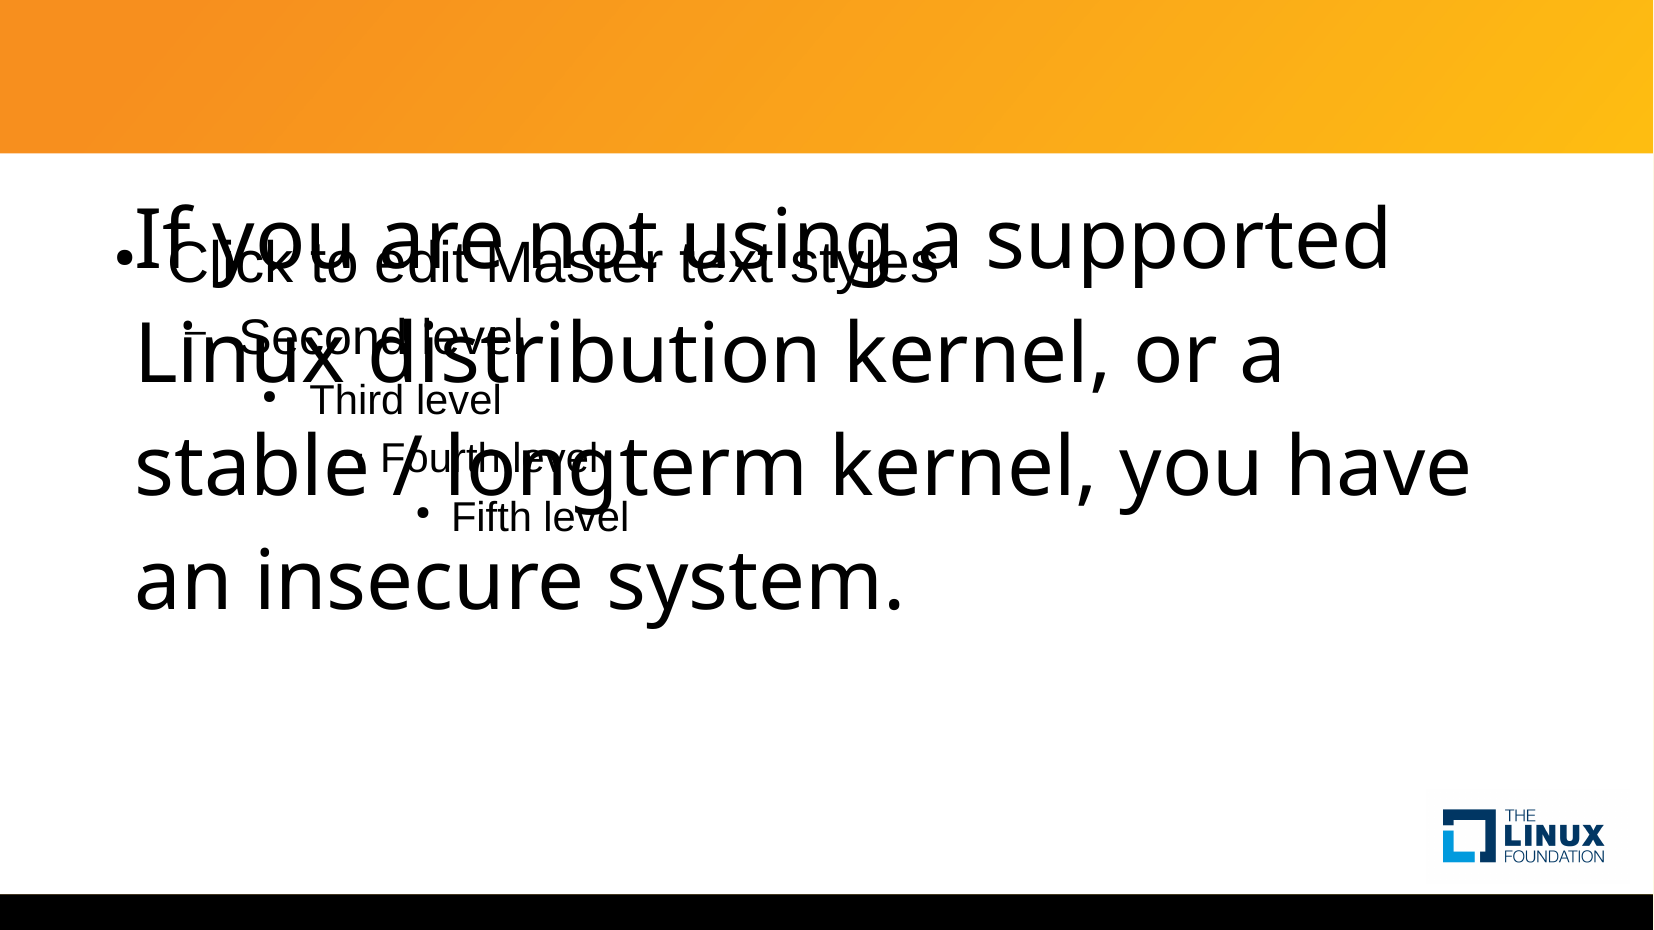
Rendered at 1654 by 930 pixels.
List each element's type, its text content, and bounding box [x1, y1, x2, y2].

picture [0, 0, 1654, 930]
picture [1420, 774, 1630, 887]
text_box If you are not using a supported Linux distribution kernel, or a stable / longterm kernel, you have an insecure system. [119, 172, 1534, 687]
